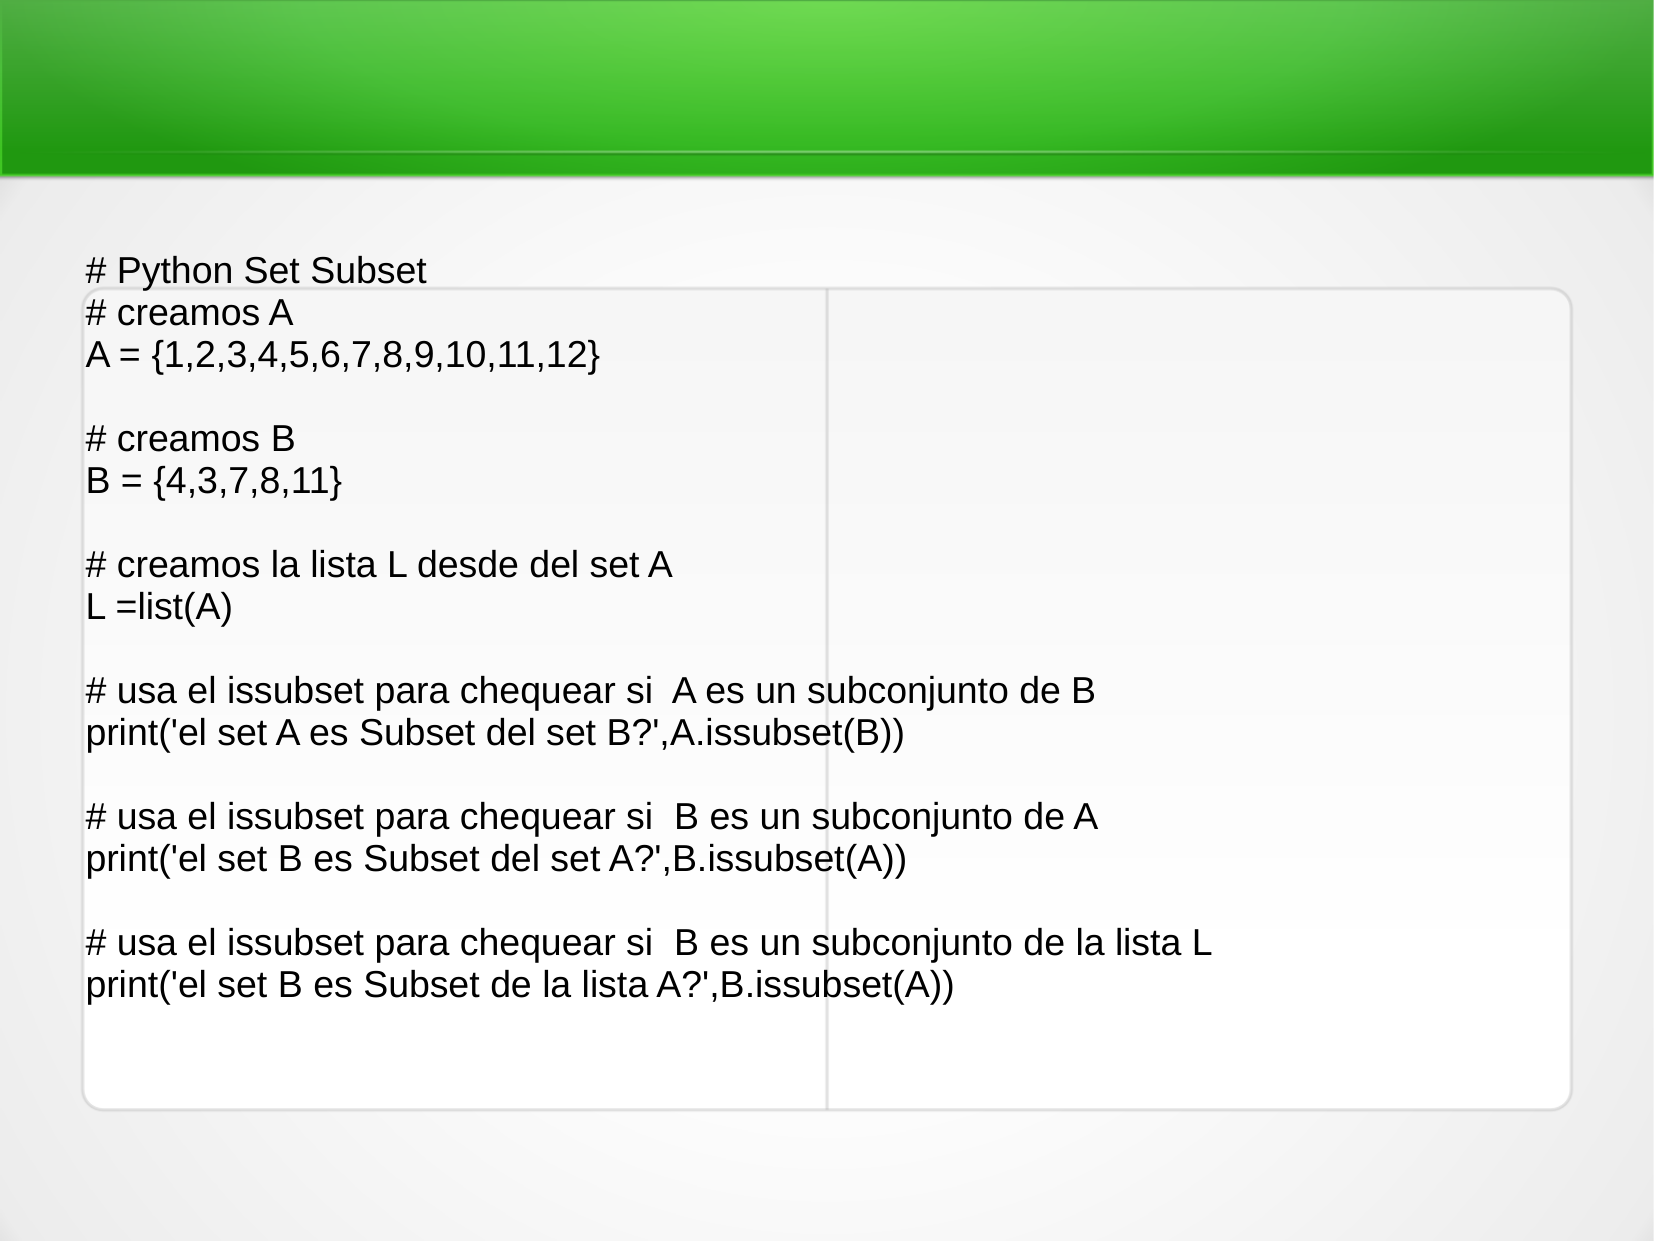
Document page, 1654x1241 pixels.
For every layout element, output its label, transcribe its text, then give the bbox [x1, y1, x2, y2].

text_box # Python Set Subset # creamos A A = {1,2,3,4,5,6,7,8,9,10,11,12} # creamos B B = {4,3,7,8,11} # creamos la lista L desde del set A L =list(A) # usa el issubset para chequear si A es un subconjunto de B print('el set A es Subset del set B?',A.issubset(B)) # usa el issubset para chequear si B es un subconjunto de A print('el set B es Subset del set A?',B.issubset(A)) # usa el issubset para chequear si B es un subconjunto de la lista L print('el set B es Subset de la lista A?',B.issubset(A)) [70, 242, 1571, 1134]
picture [0, 0, 1654, 1241]
